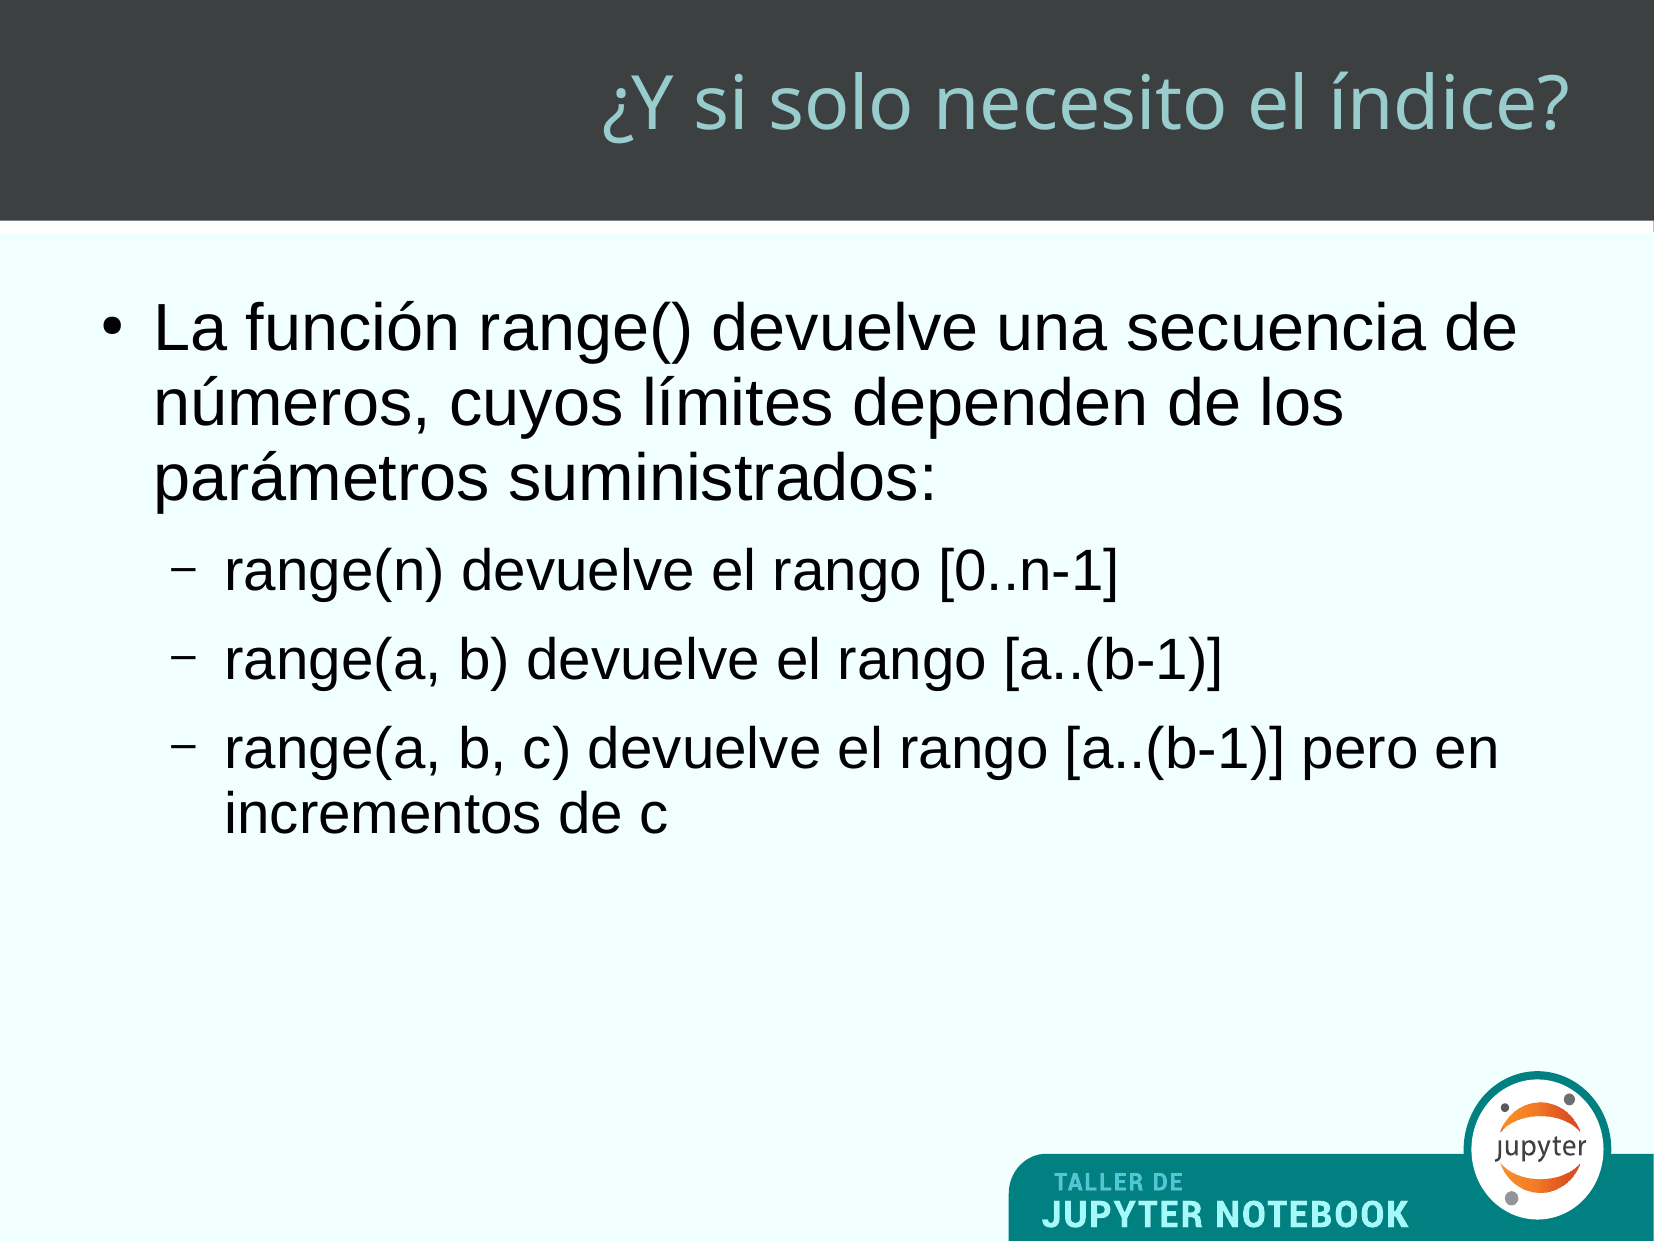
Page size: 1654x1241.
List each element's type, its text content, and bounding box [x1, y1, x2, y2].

title ¿Y si solo necesito el índice? [82, 49, 1571, 257]
list La función range() devuelve una secuencia de números, cuyos límites dependen de los parámetros suministrados: range(n) devuelve el rango [0..n-1] range(a, b) devuelve el rango [a..(b-1)] range(a, b, c) devuelve el rango [a..(b-1)] pero en incrementos de c [82, 290, 1571, 1010]
